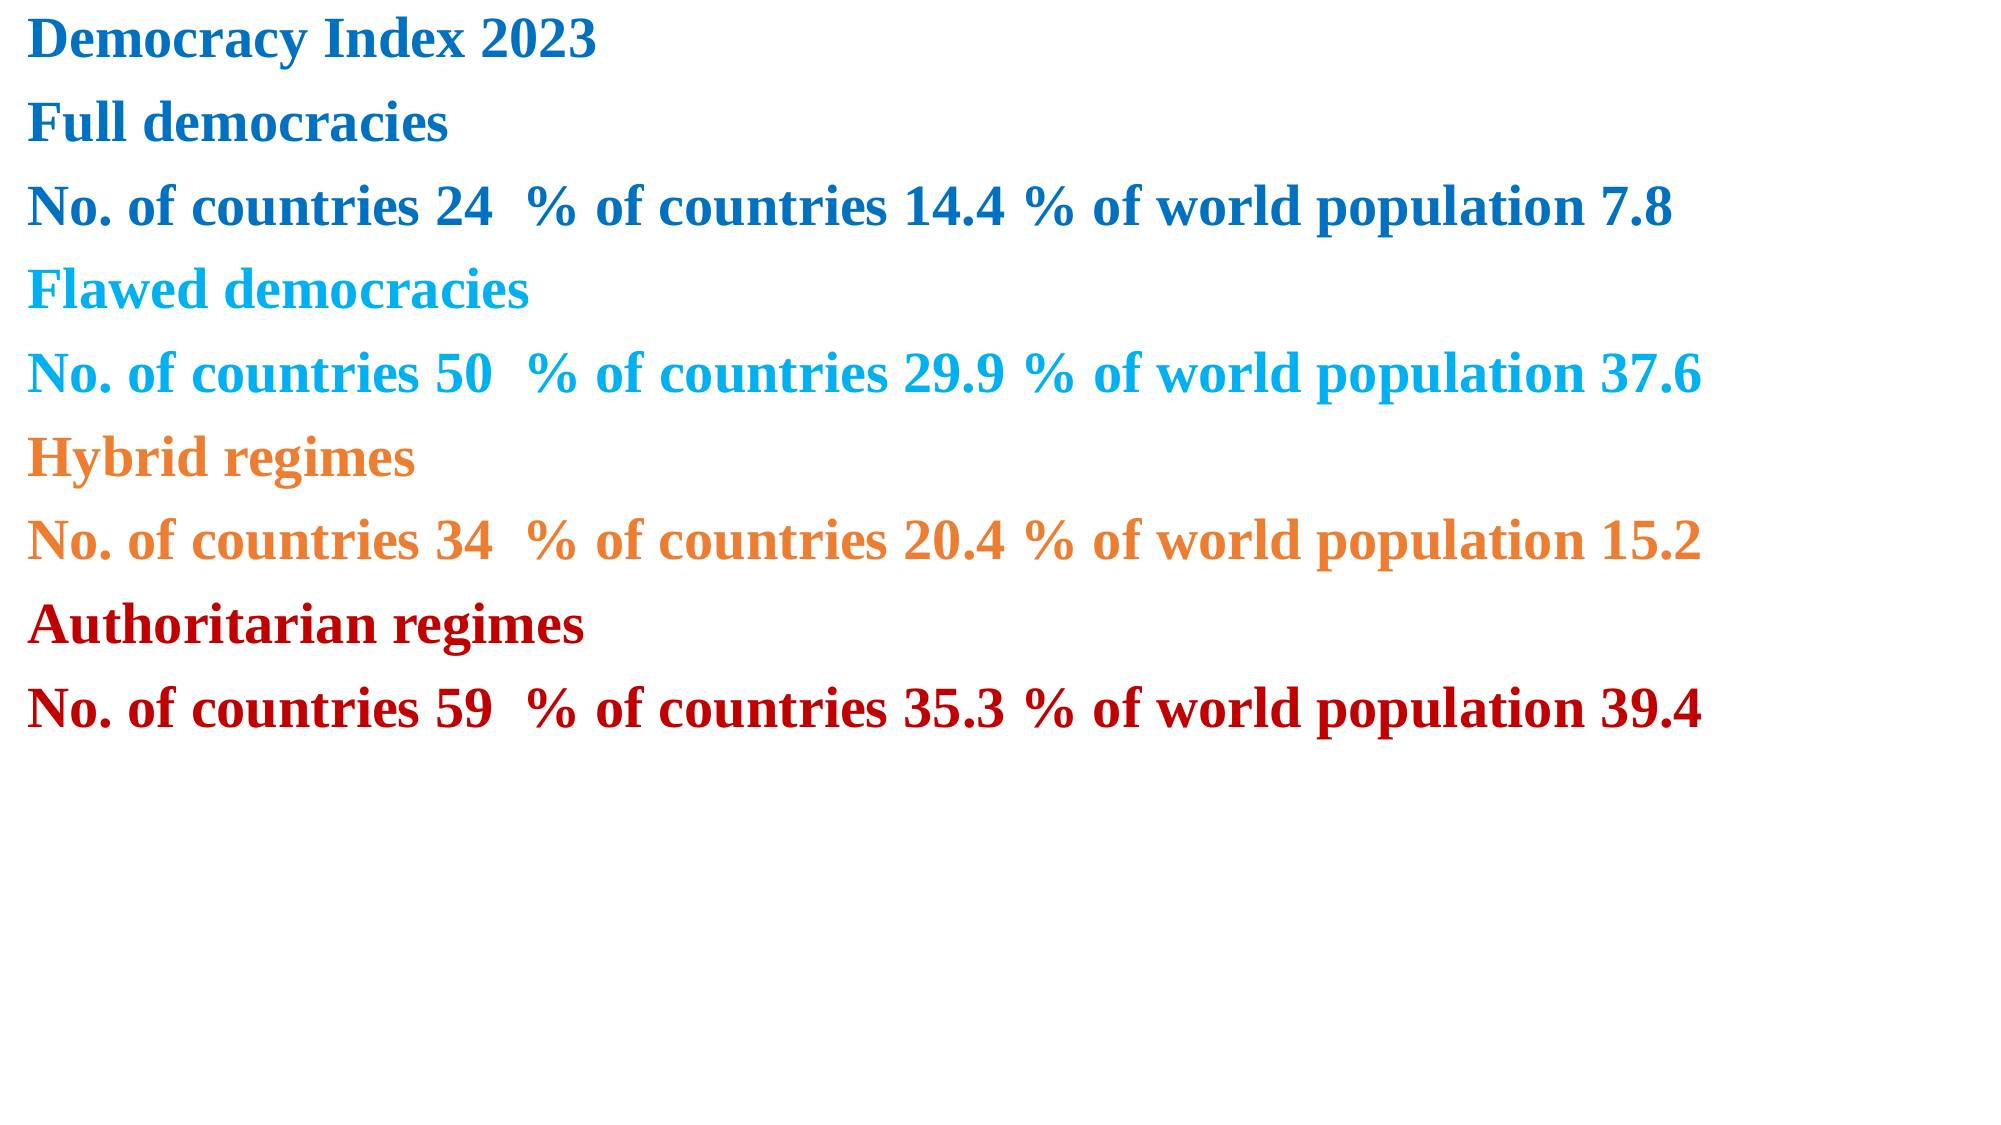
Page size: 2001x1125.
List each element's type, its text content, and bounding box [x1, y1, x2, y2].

list Democracy Index 2023 Full democracies No. of countries 24 % of countries 14.4 % of world population 7.8 Flawed democracies No. of countries 50 % of countries 29.9 % of world population 37.6 Hybrid regimes No. of countries 34 % of countries 20.4 % of world population 15.2 Authoritarian regimes No. of countries 59 % of countries 35.3 % of world population 39.4 [12, 0, 1863, 1014]
